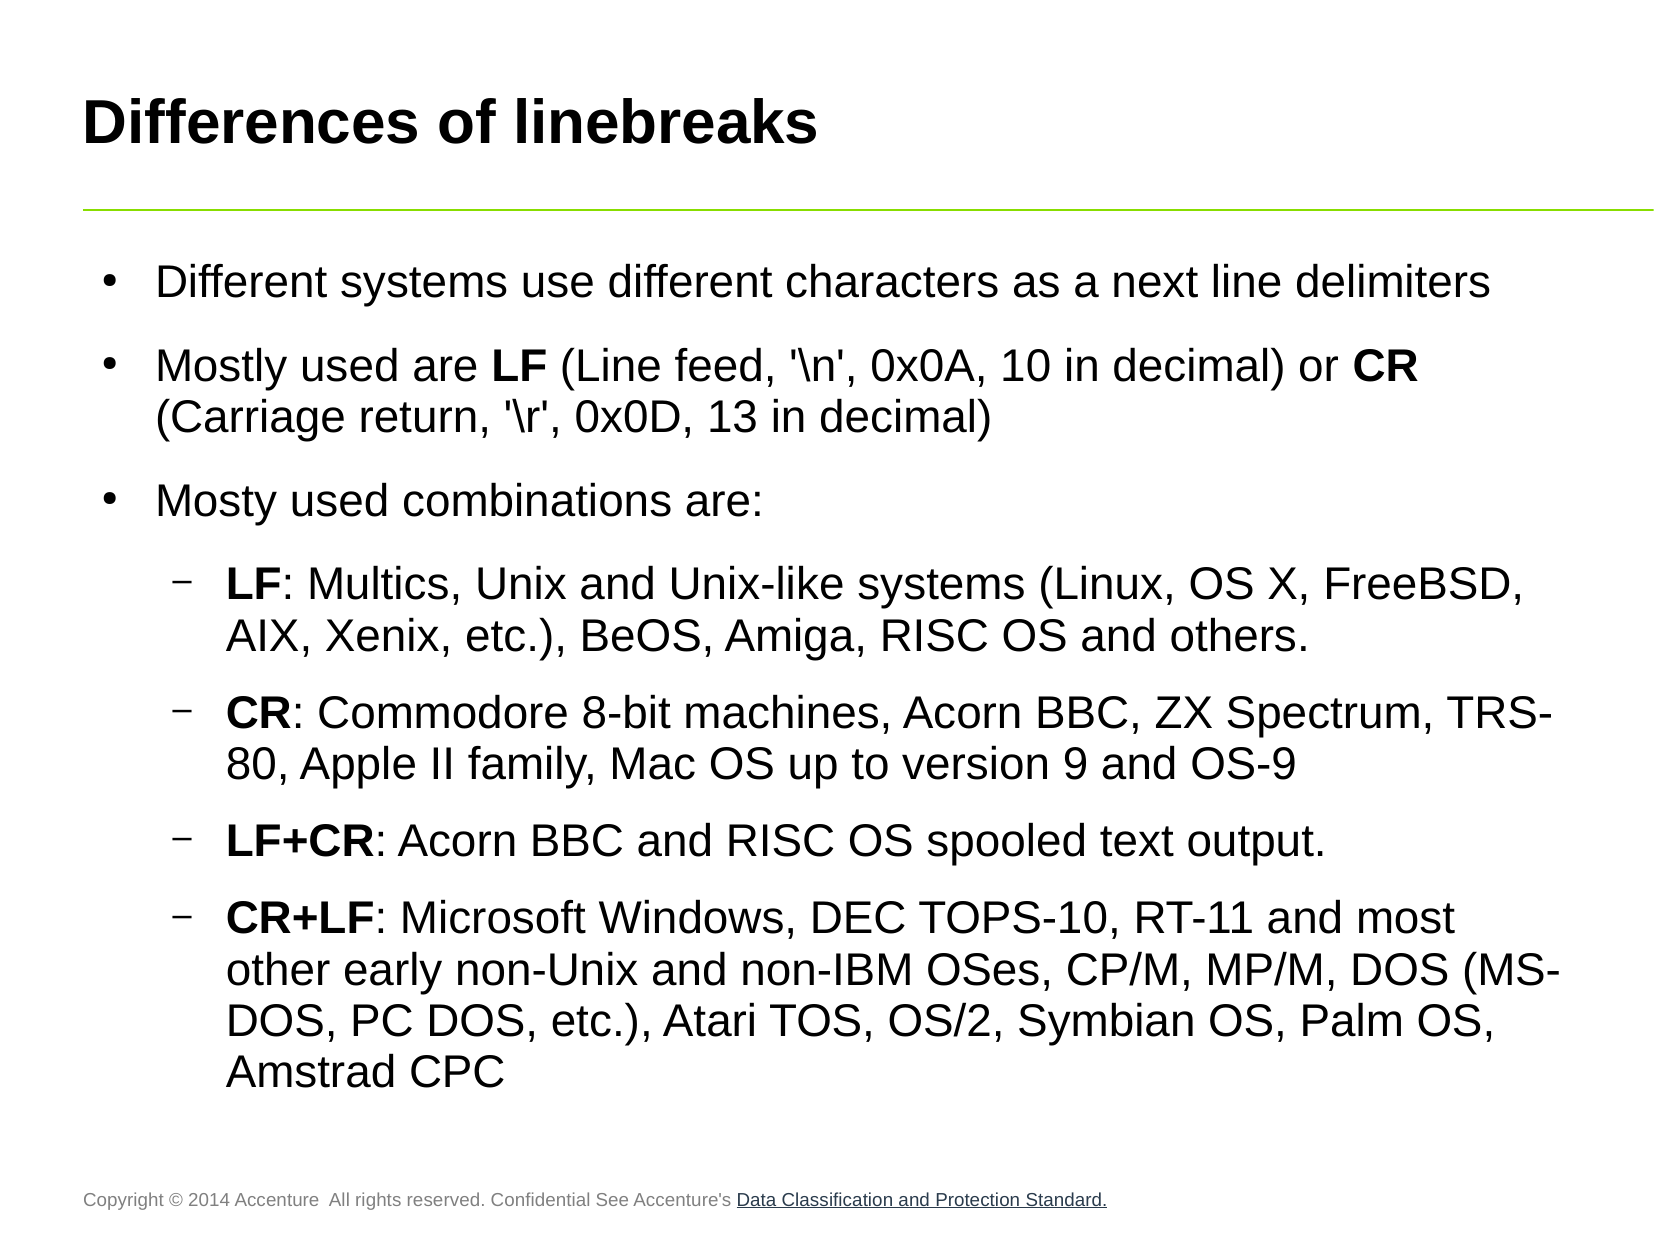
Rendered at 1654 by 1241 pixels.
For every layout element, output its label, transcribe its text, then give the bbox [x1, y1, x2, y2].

title Differences of linebreaks [82, 49, 1571, 196]
list Different systems use different characters as a next line delimiters Mostly used are LF (Line feed, '\n', 0x0A, 10 in decimal) or CR (Carriage return, '\r', 0x0D, 13 in decimal) Mosty used combinations are: LF: Multics, Unix and Unix-like systems (Linux, OS X, FreeBSD, AIX, Xenix, etc.), BeOS, Amiga, RISC OS and others. CR: Commodore 8-bit machines, Acorn BBC, ZX Spectrum, TRS-80, Apple II family, Mac OS up to version 9 and OS-9 LF+CR: Acorn BBC and RISC OS spooled text output. CR+LF: Microsoft Windows, DEC TOPS-10, RT-11 and most other early non-Unix and non-IBM OSes, CP/M, MP/M, DOS (MS-DOS, PC DOS, etc.), Atari TOS, OS/2, Symbian OS, Palm OS, Amstrad CPC [84, 255, 1573, 1166]
